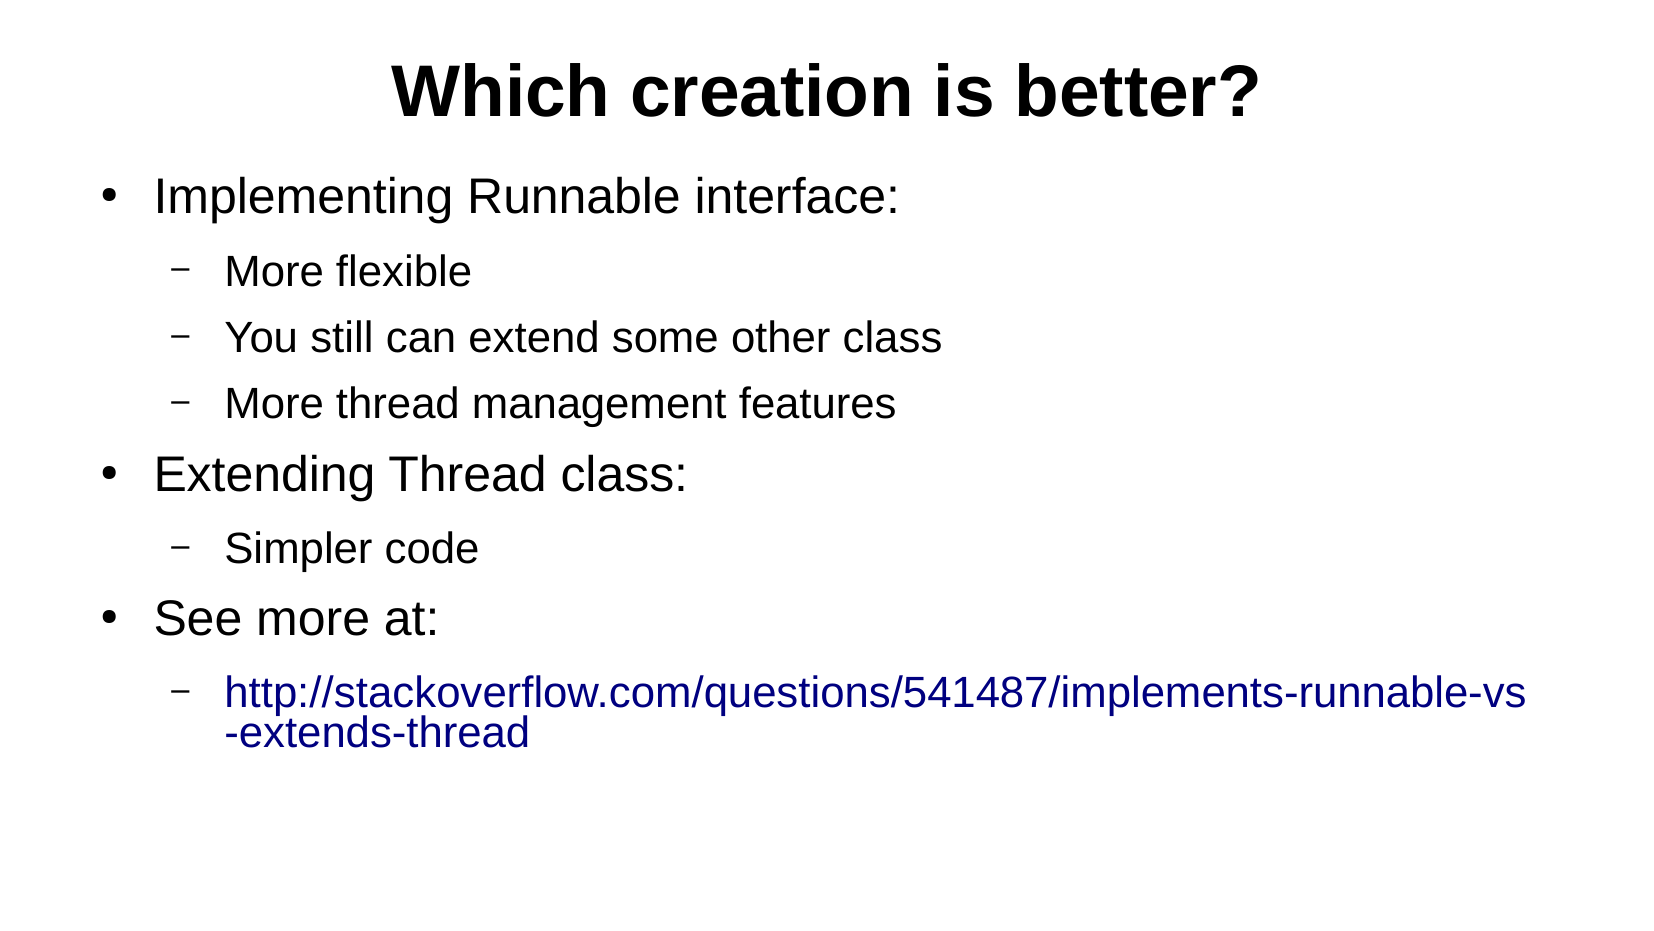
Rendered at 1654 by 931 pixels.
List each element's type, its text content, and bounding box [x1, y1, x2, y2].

list Implementing Runnable interface: More flexible You still can extend some other class More thread management features Extending Thread class: Simpler code See more at: http://stackoverflow.com/questions/541487/implements-runnable-vs-extends-thread [82, 168, 1538, 889]
title Which creation is better? [82, 50, 1571, 133]
